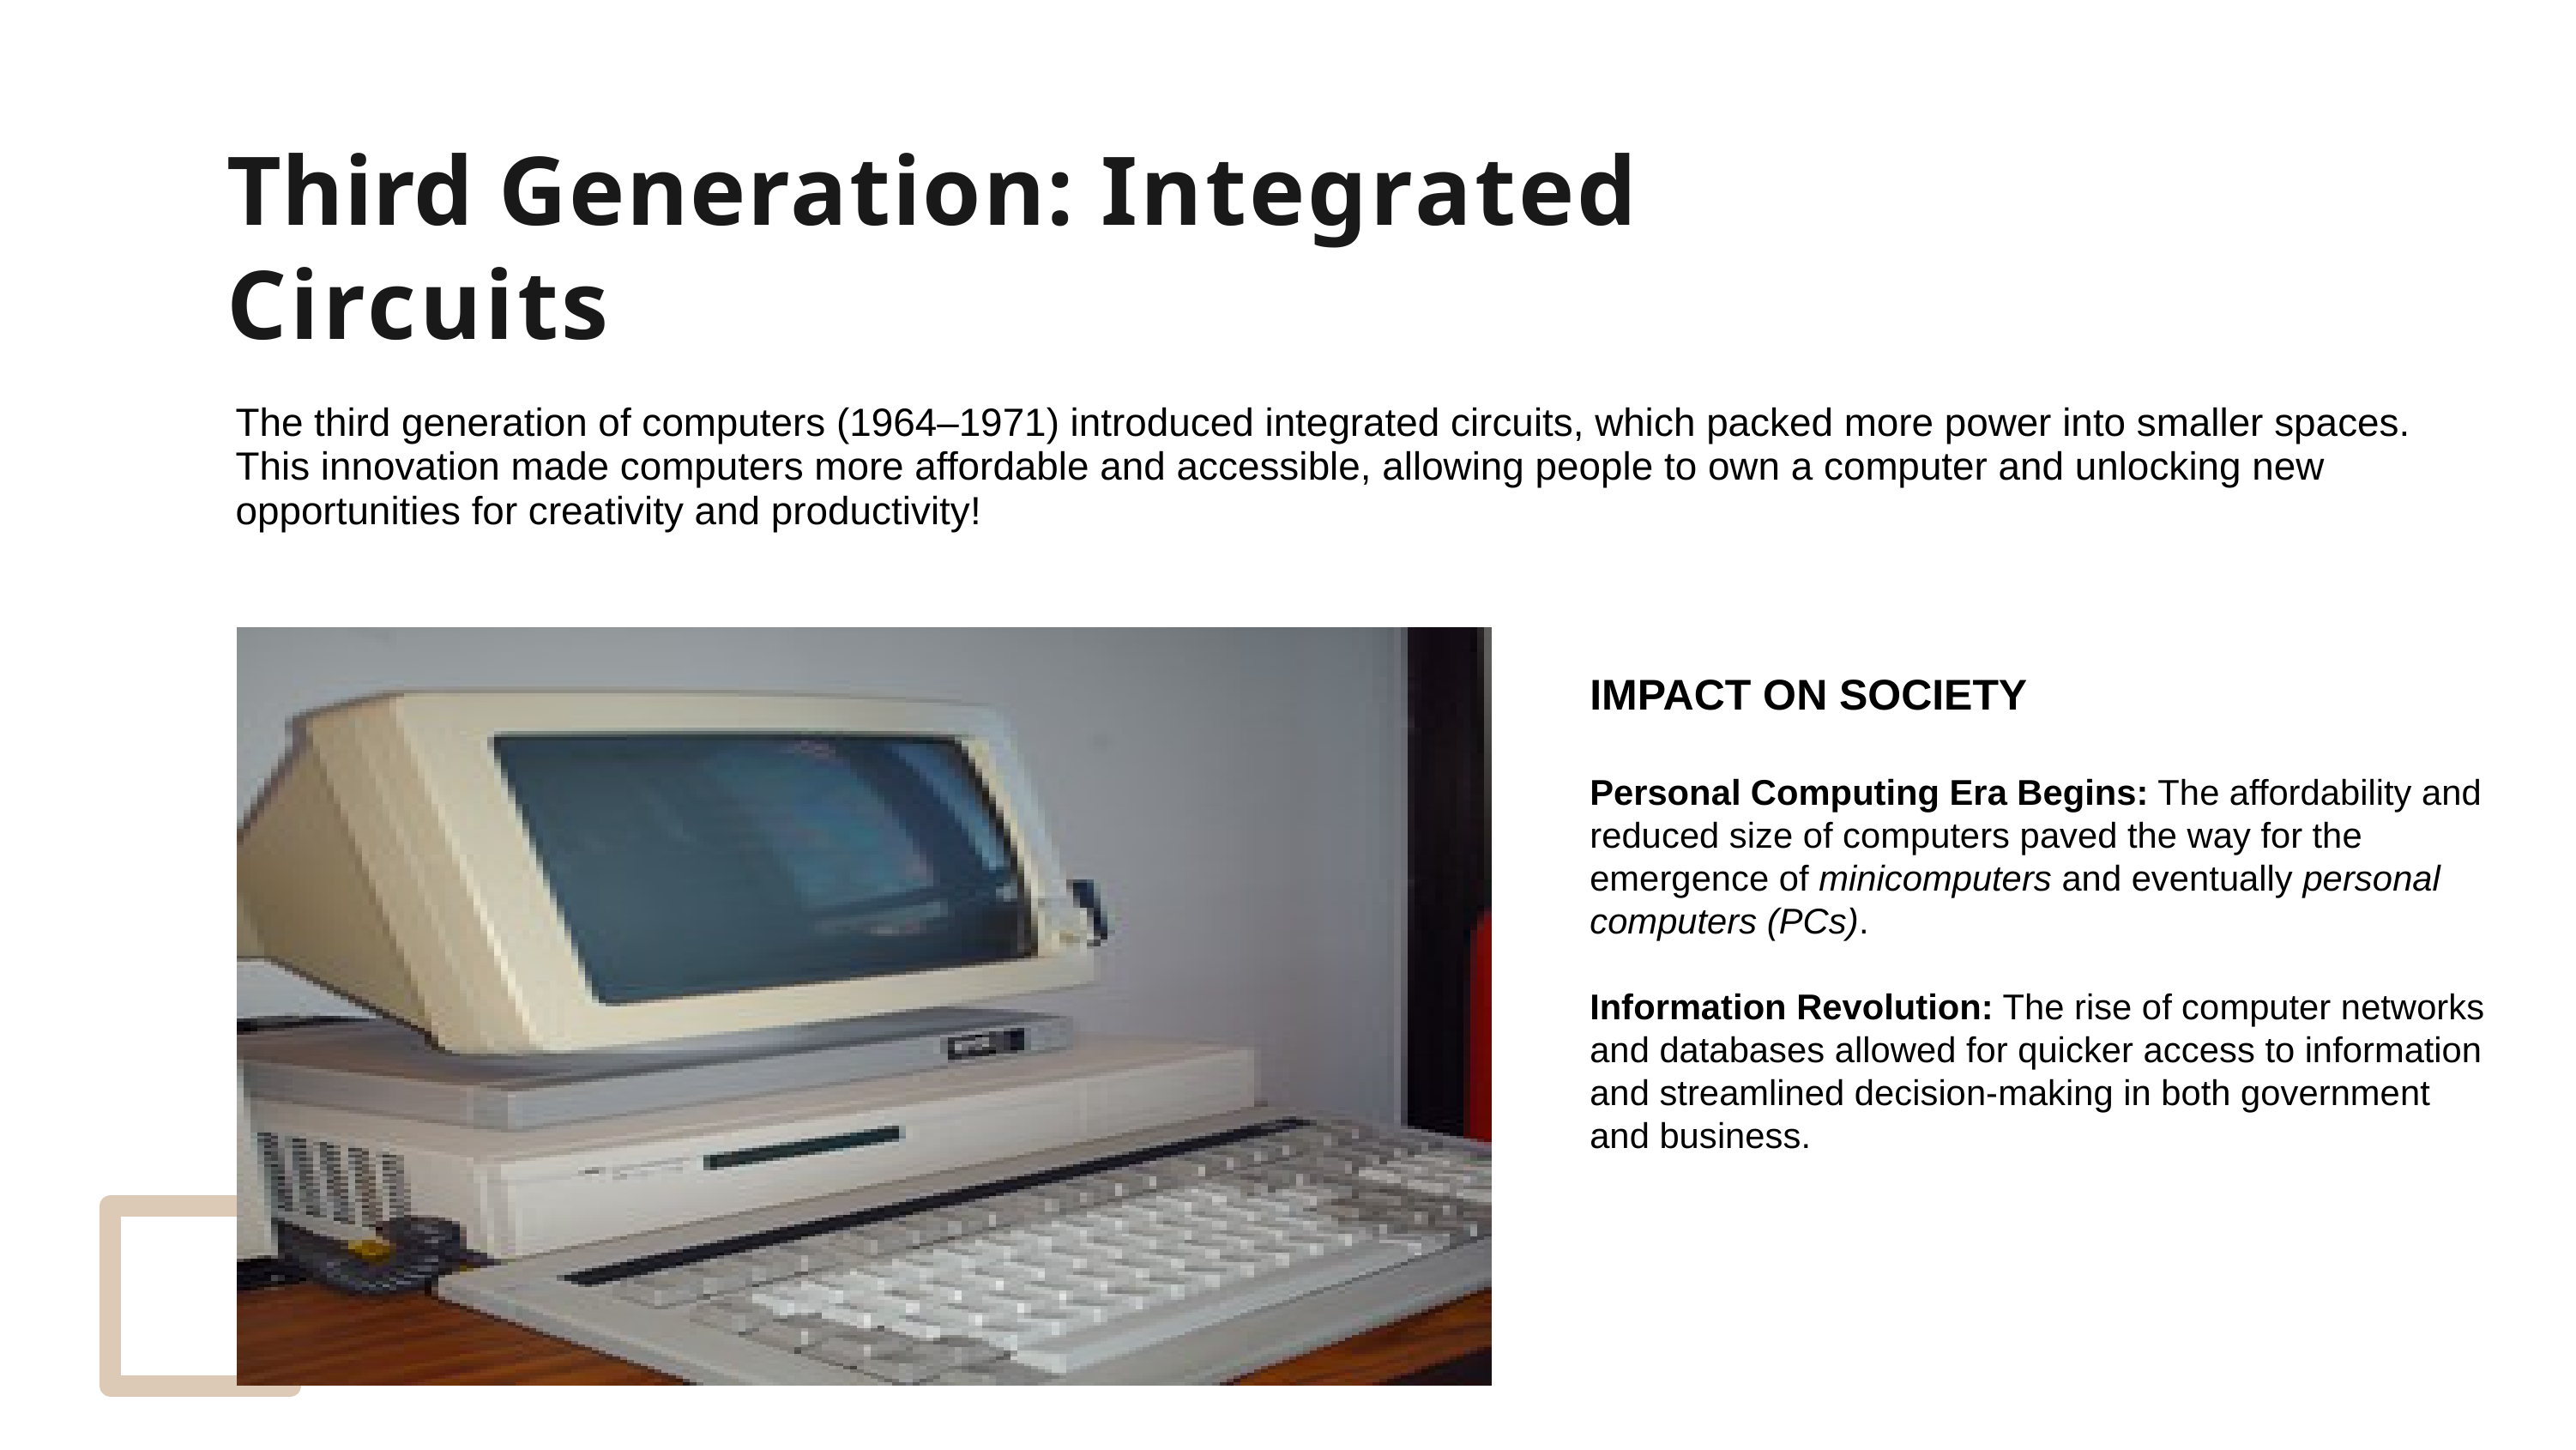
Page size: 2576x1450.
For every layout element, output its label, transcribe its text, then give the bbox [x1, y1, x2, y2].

text_box IMPACT ON SOCIETY Personal Computing Era Begins: The affordability and reduced size of computers paved the way for the emergence of minicomputers and eventually personal computers (PCs). Information Revolution: The rise of computer networks and databases allowed for quicker access to information and streamlined decision-making in both government and business. [1577, 660, 2511, 1163]
text_box The third generation of computers (1964–1971) introduced integrated circuits, which packed more power into smaller spaces. This innovation made computers more affordable and accessible, allowing people to own a computer and unlocking new opportunities for creativity and productivity! [222, 394, 2507, 648]
picture [237, 648, 1492, 1386]
title Third Generation: Integrated Circuits [225, 129, 1947, 359]
